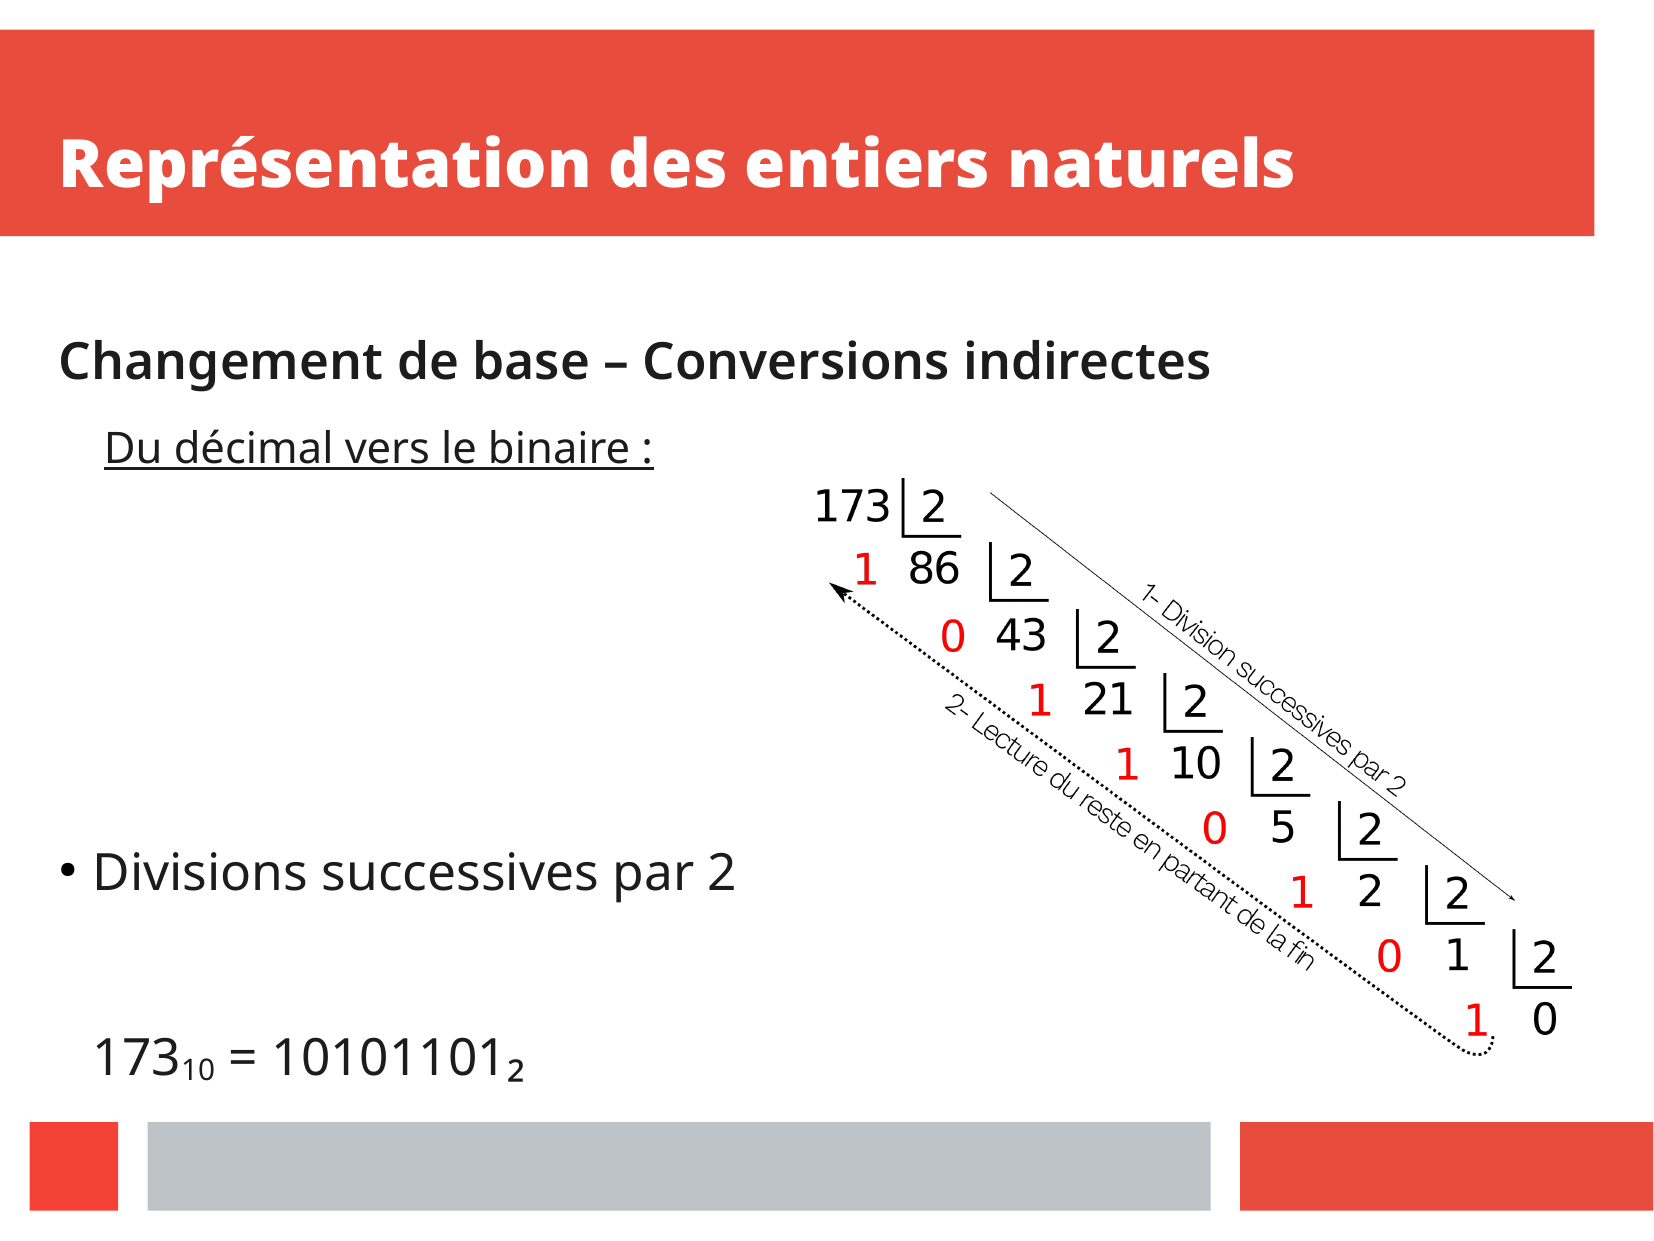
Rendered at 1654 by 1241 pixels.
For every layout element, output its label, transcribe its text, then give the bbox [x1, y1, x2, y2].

list Changement de base – Conversions indirectes Du décimal vers le binaire : Divisions successives par 2 17310 = 10101101₂ [59, 324, 1565, 1093]
title Représentation des entiers naturels [59, 59, 1595, 207]
picture [755, 478, 1572, 1093]
